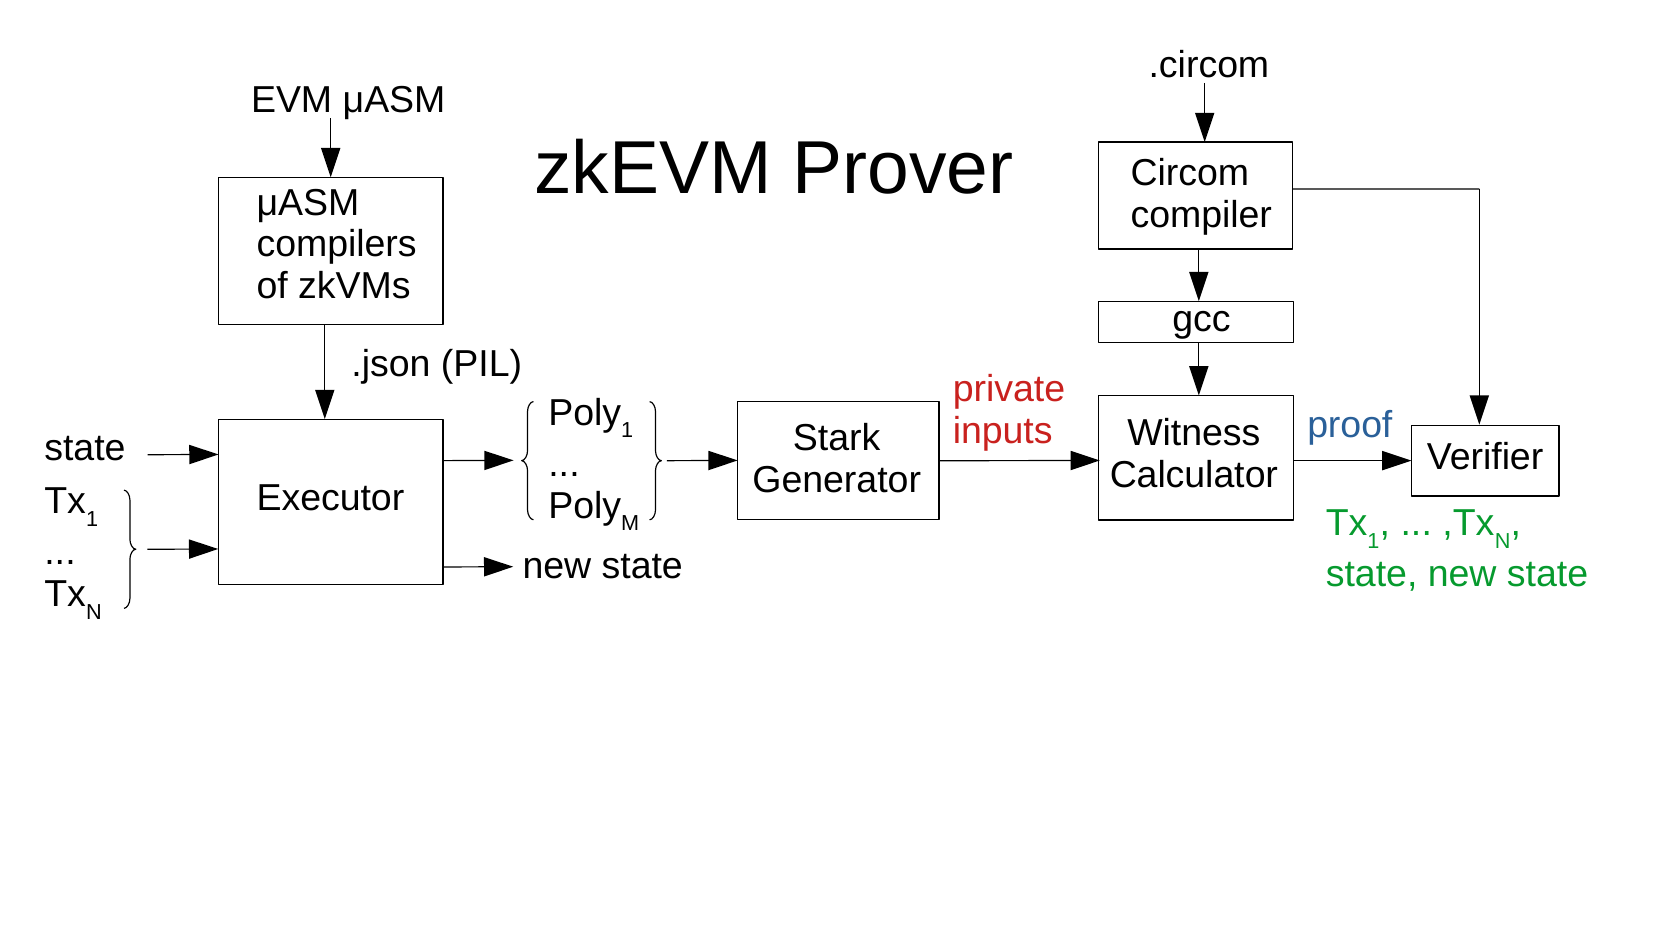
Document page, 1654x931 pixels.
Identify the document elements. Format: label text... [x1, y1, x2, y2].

text_box Circom compiler [1115, 144, 1287, 244]
text_box private inputs [1099, 396, 1175, 404]
text_box .circom [1133, 35, 1294, 135]
text_box private inputs [938, 360, 1175, 460]
text_box .json (PIL) [336, 335, 537, 393]
text_box Tx1 ... TxN [29, 472, 182, 632]
text_box zkEVM Prover [519, 118, 1029, 217]
text_box gcc [1157, 289, 1288, 347]
text_box Poly1 ... PolyM [533, 383, 686, 543]
text_box Stark Generator [737, 409, 936, 509]
text_box state [29, 419, 182, 472]
text_box Tx1, ... ,TxN, state, new state [1311, 494, 1607, 603]
text_box Verifier [1412, 428, 1559, 486]
text_box new state [507, 537, 745, 637]
text_box EVM μASM [236, 70, 491, 170]
text_box proof [1292, 395, 1430, 453]
text_box Witness Calculator [1095, 404, 1293, 503]
text_box Executor [241, 468, 420, 526]
text_box μASM compilers of zkVMs [241, 173, 432, 315]
